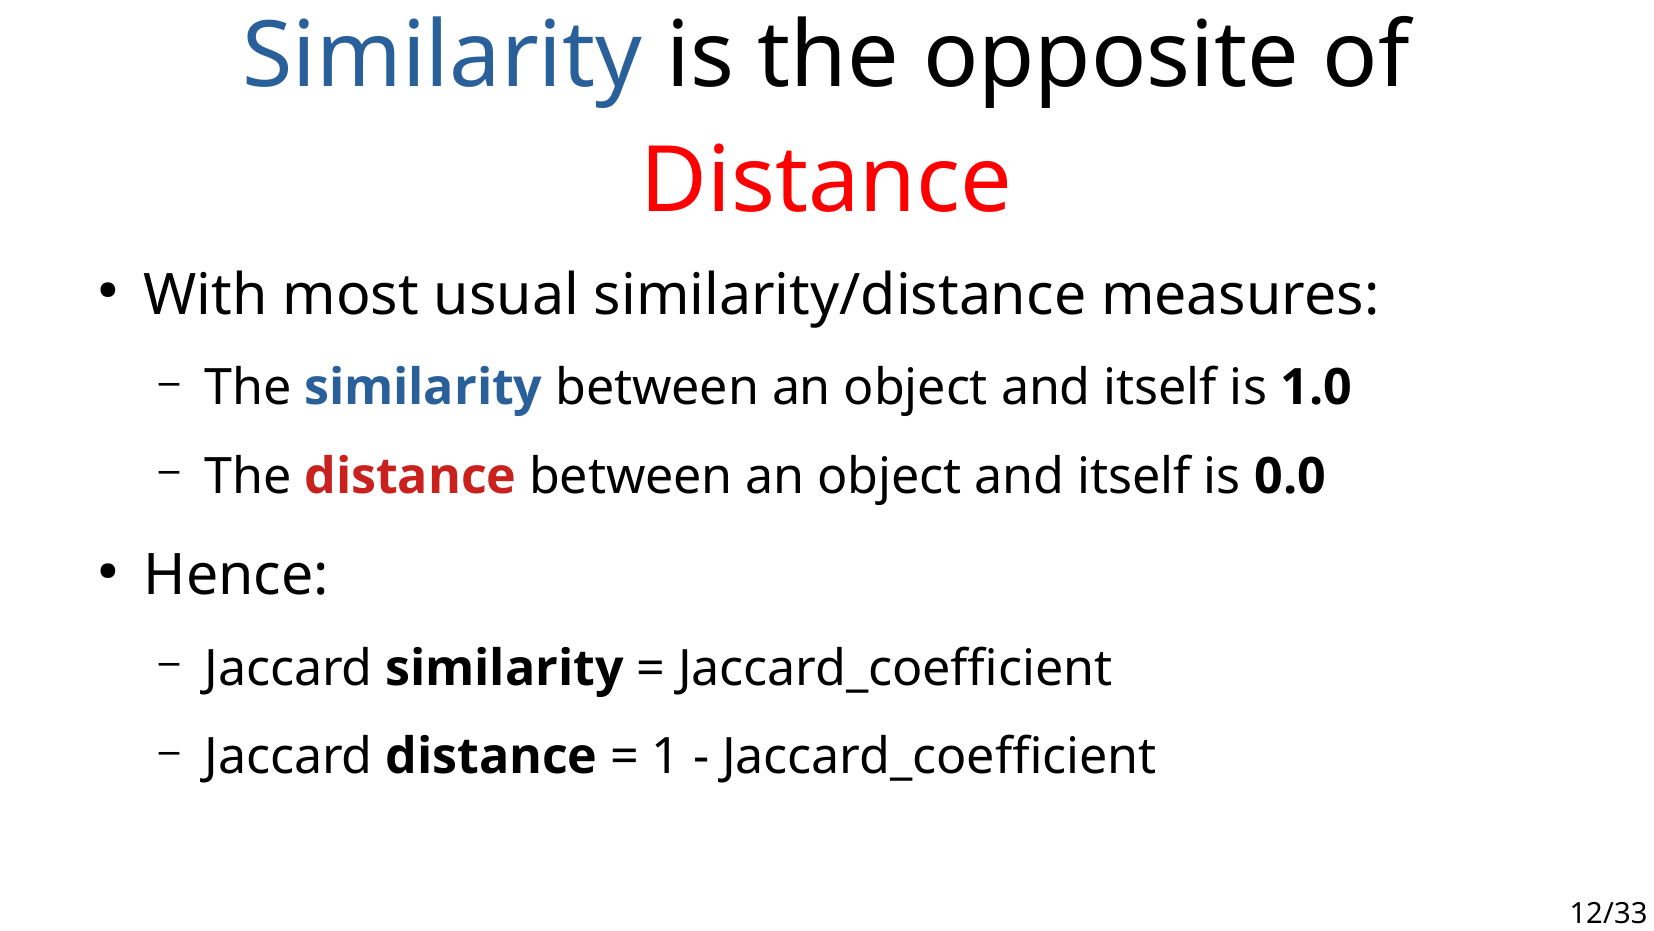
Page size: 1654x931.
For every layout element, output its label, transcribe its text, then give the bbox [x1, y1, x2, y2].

list With most usual similarity/distance measures: The similarity between an object and itself is 1.0 The distance between an object and itself is 0.0 Hence: Jaccard similarity = Jaccard_coefficient Jaccard distance = 1 - Jaccard_coefficient [82, 253, 1571, 793]
title Similarity is the opposite of Distance [82, 1, 1571, 226]
